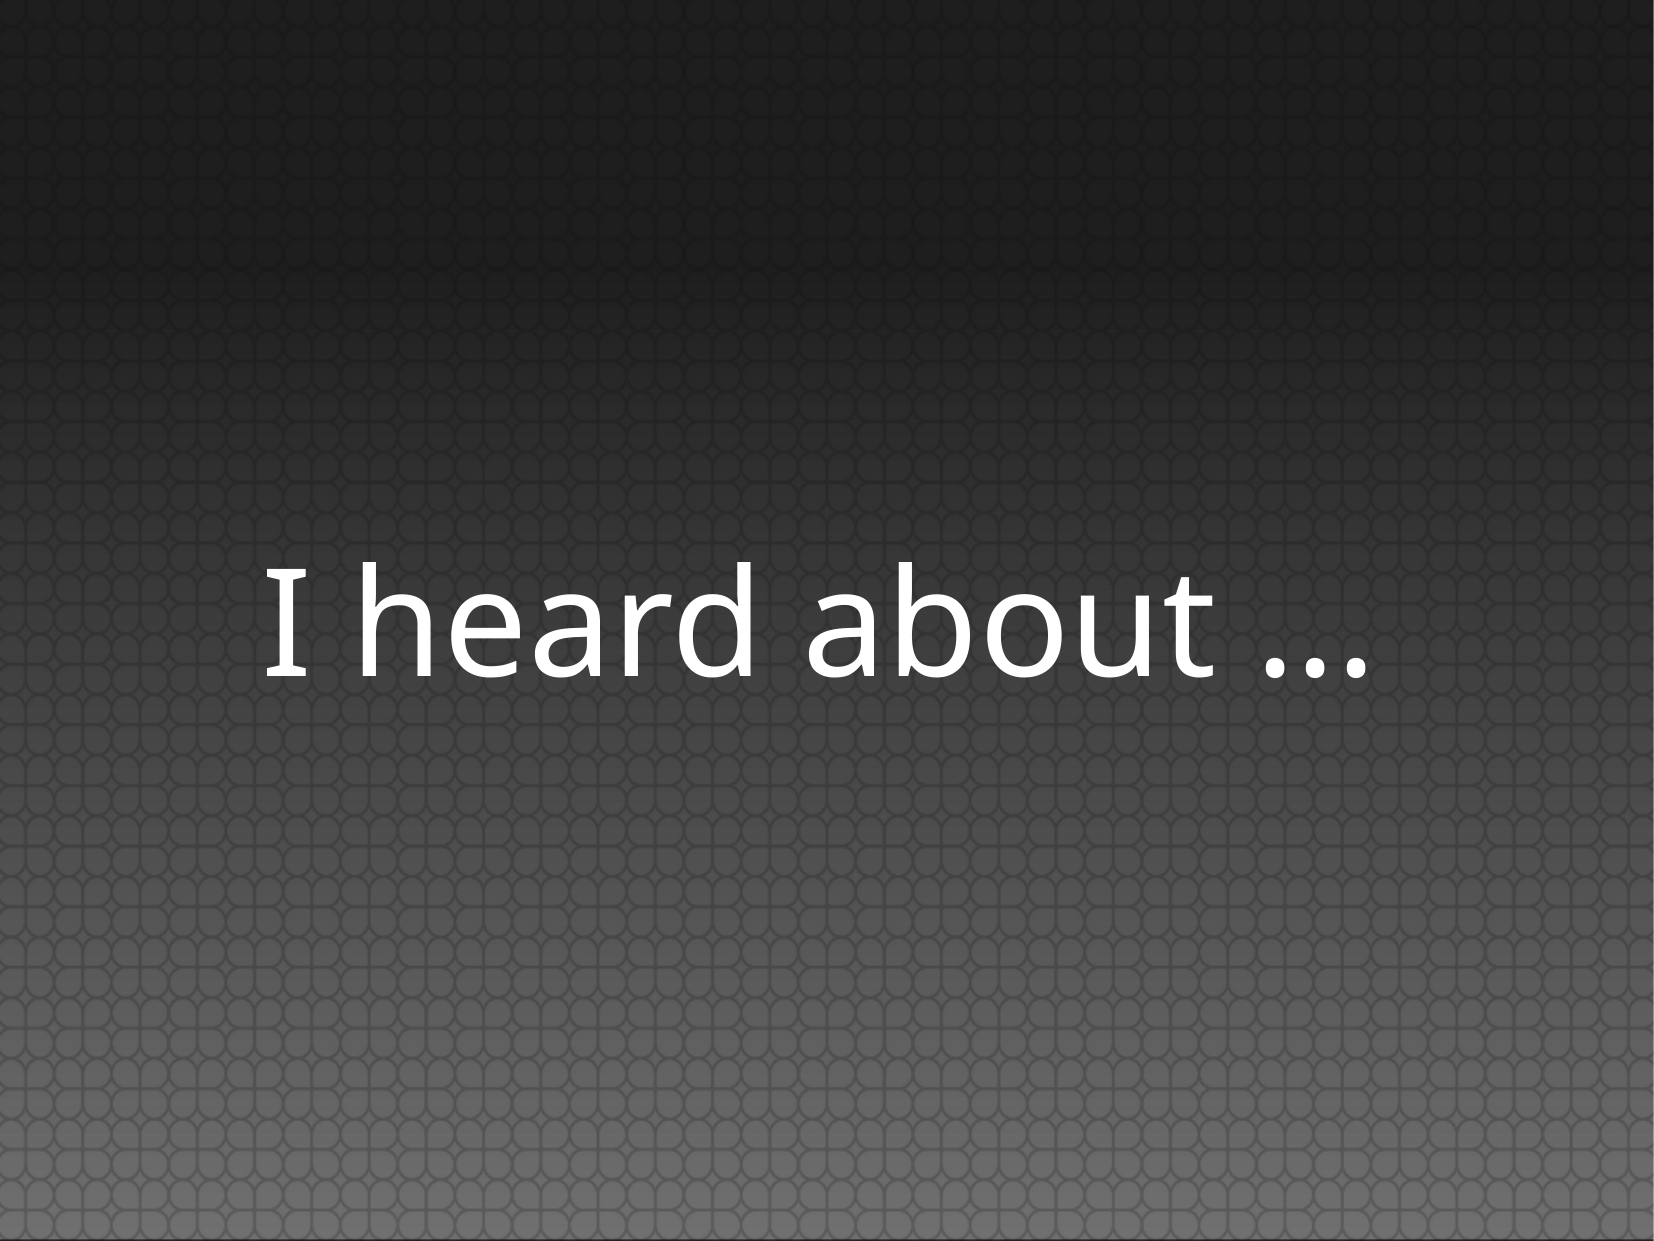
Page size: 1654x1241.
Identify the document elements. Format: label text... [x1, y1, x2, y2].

picture [0, 0, 1654, 1241]
title I heard about ... [75, 525, 1564, 713]
